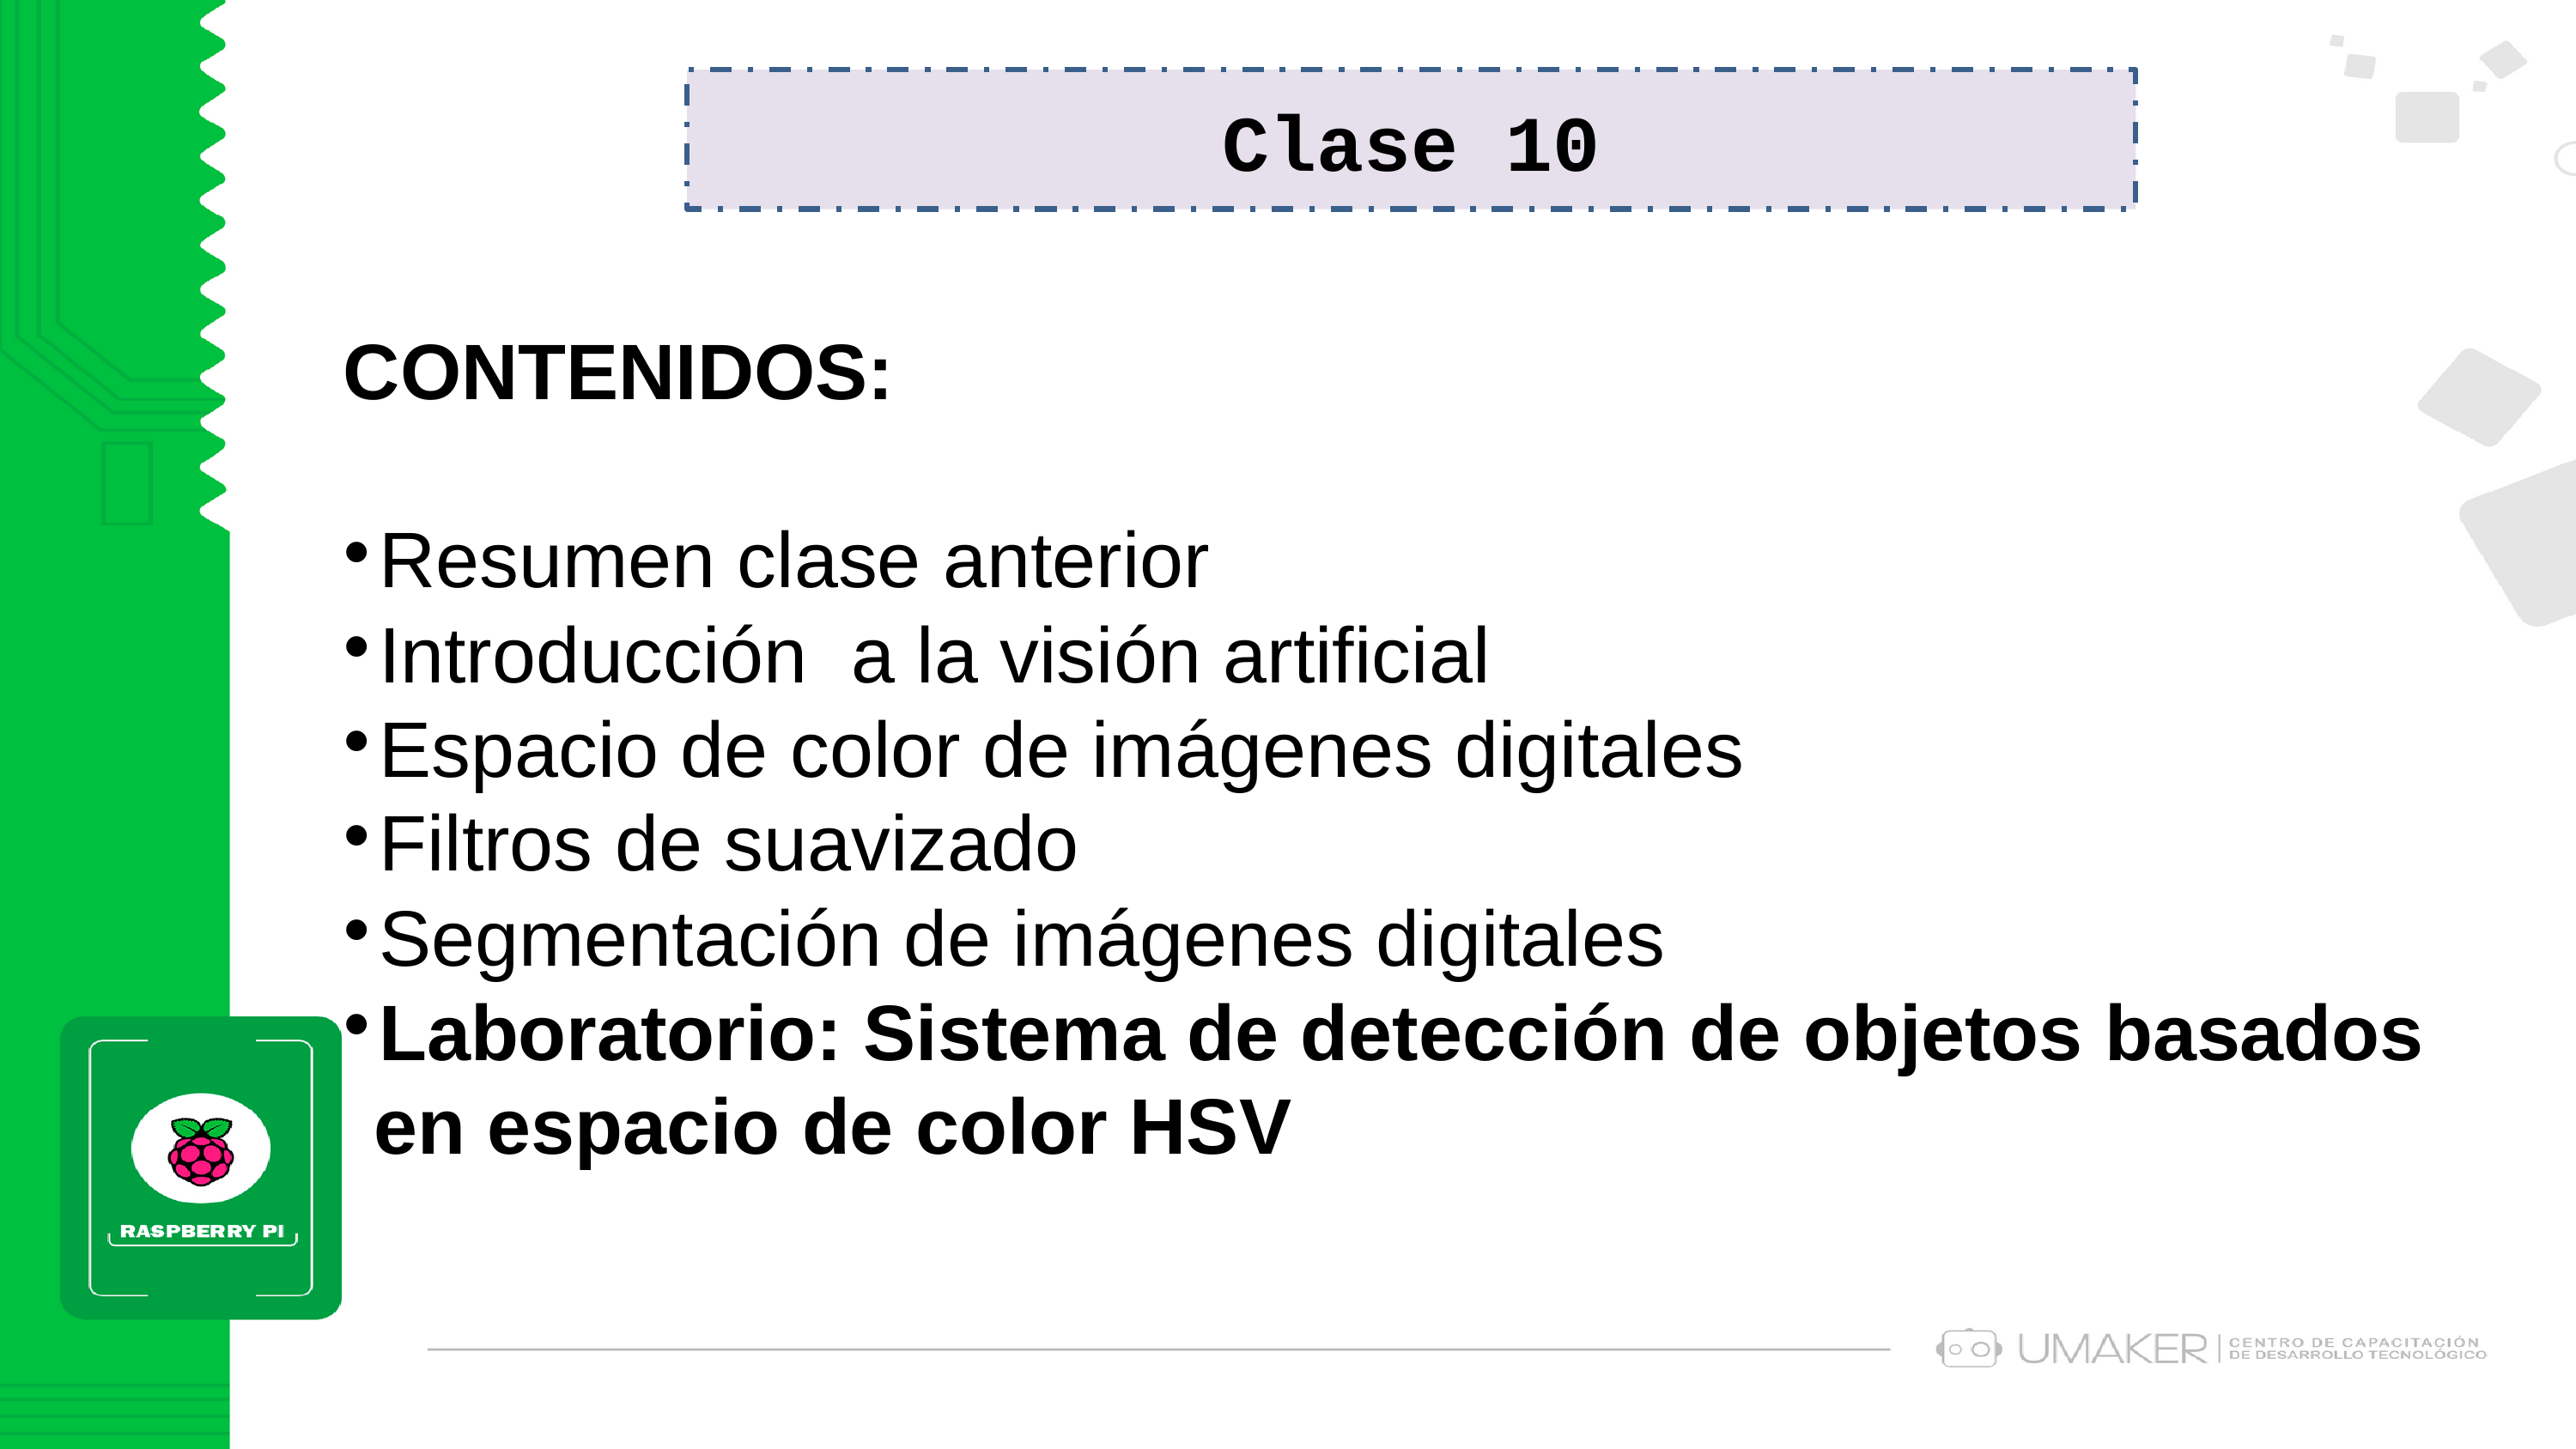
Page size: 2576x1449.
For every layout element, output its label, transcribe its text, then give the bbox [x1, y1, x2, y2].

text_box Clase 10 [687, 70, 2136, 209]
text_box CONTENIDOS: Resumen clase anterior Introducción a la visión artificial Espacio de color de imágenes digitales Filtros de suavizado Segmentación de imágenes digitales Laboratorio: Sistema de detección de objetos basados en espacio de color HSV [331, 314, 2465, 1207]
picture [0, 0, 2576, 1449]
